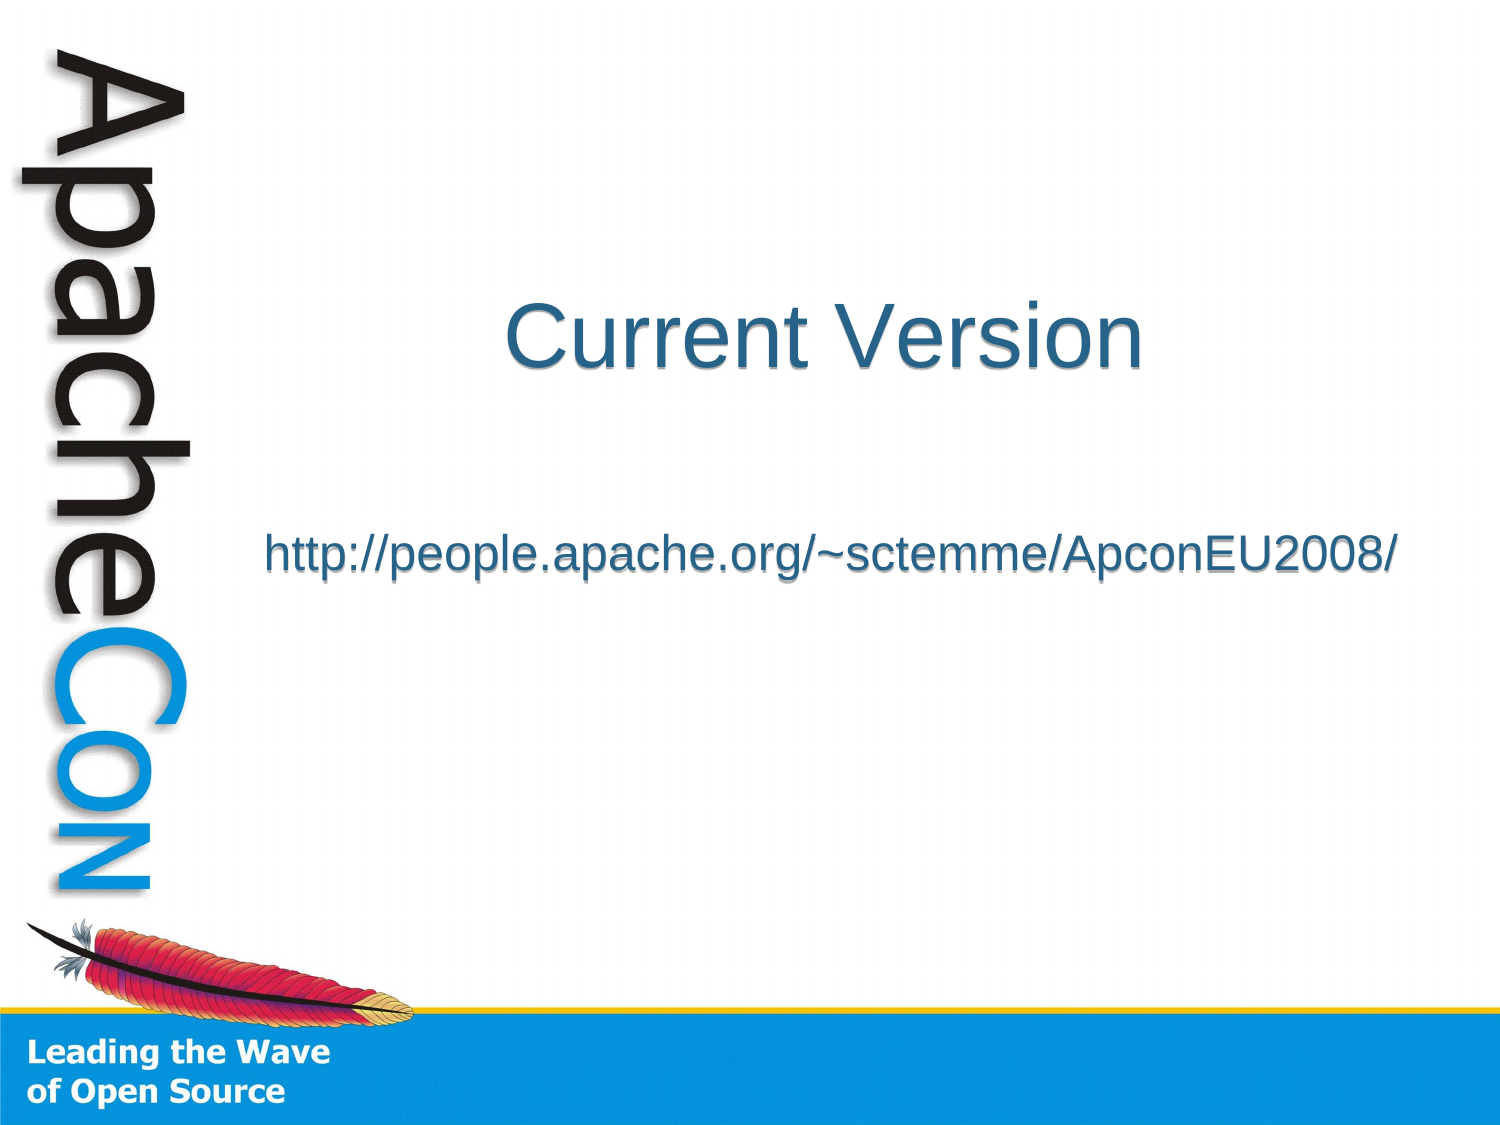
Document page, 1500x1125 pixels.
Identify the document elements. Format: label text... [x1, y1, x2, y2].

title Current Version [225, 237, 1426, 426]
subtitle http://people.apache.org/~sctemme/ApconEU2008/ [225, 512, 1438, 588]
